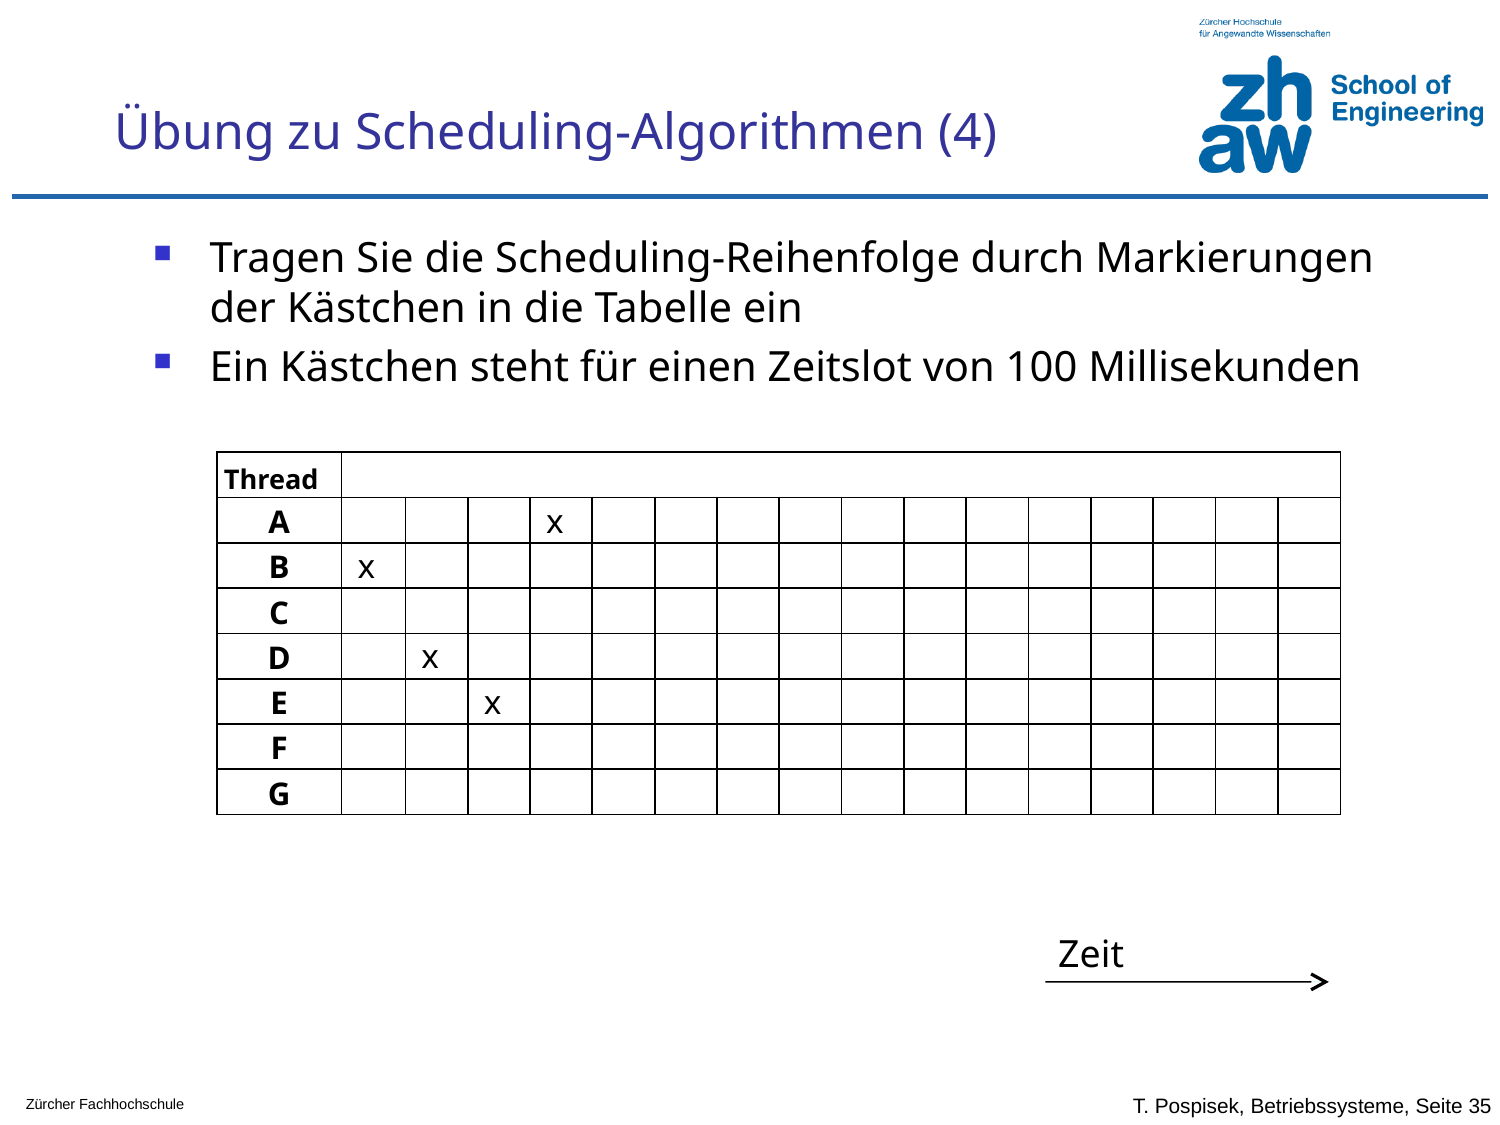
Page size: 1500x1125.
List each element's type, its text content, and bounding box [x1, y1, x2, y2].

table_cell [718, 770, 778, 814]
table_cell [531, 680, 591, 723]
table_cell x [531, 498, 591, 542]
table_cell [593, 770, 654, 814]
table_cell [1216, 770, 1277, 814]
table_cell [1154, 544, 1215, 587]
table_cell [842, 589, 903, 633]
table_cell [1279, 498, 1340, 542]
table_cell [1092, 680, 1152, 723]
table_cell [1279, 589, 1340, 633]
table_cell [531, 770, 591, 814]
table_cell [842, 680, 903, 723]
table_cell [1029, 770, 1090, 814]
table_cell [469, 634, 529, 678]
table_cell [1029, 634, 1090, 678]
table_cell [469, 725, 529, 768]
list Tragen Sie die Scheduling-Reihenfolge durch Markierungen der Kästchen in die Tabelle ein Ein Kästchen steht für einen Zeitslot von 100 Millisekunden [138, 223, 1412, 350]
table_cell A [218, 498, 341, 542]
table_cell [1216, 589, 1277, 633]
table_cell [718, 725, 778, 768]
table_cell [1216, 634, 1277, 678]
table_cell [469, 498, 529, 542]
table_cell [406, 770, 467, 814]
table_cell [1092, 589, 1152, 633]
table_cell [656, 770, 716, 814]
table_cell [406, 589, 467, 633]
table_cell [842, 544, 903, 587]
table_cell [531, 725, 591, 768]
table_cell [593, 725, 654, 768]
table_cell [967, 770, 1028, 814]
table_cell [656, 725, 716, 768]
table_cell [1154, 498, 1215, 542]
table_cell [1154, 634, 1215, 678]
table_cell [905, 634, 965, 678]
table_cell [1216, 544, 1277, 587]
table_cell [656, 634, 716, 678]
table_cell [1029, 680, 1090, 723]
table_cell [780, 498, 841, 542]
table_cell [342, 498, 405, 542]
table_cell [1279, 634, 1340, 678]
table_cell x [406, 634, 467, 678]
table_cell [842, 770, 903, 814]
table_cell [1154, 725, 1215, 768]
table_cell [718, 680, 778, 723]
table_cell [469, 770, 529, 814]
table_cell [718, 544, 778, 587]
table_cell [780, 725, 841, 768]
table_cell [967, 680, 1028, 723]
table_cell [406, 725, 467, 768]
table_cell [406, 544, 467, 587]
table_cell [1216, 725, 1277, 768]
table_cell C [218, 589, 341, 633]
table_cell [905, 544, 965, 587]
table_cell D [218, 634, 341, 678]
text_box Zeit [1043, 922, 1140, 983]
table_cell [342, 770, 405, 814]
table_cell [469, 589, 529, 633]
table_cell x [342, 544, 405, 587]
table_cell [593, 544, 654, 587]
table_cell [406, 680, 467, 723]
table_cell [1029, 498, 1090, 542]
table_cell [905, 770, 965, 814]
table_cell [469, 544, 529, 587]
table_cell [656, 498, 716, 542]
table_cell [905, 680, 965, 723]
table_cell B [218, 544, 341, 587]
table_cell [531, 589, 591, 633]
table_cell [656, 589, 716, 633]
table_cell [593, 589, 654, 633]
table_cell [1279, 680, 1340, 723]
picture [1199, 19, 1483, 173]
table_cell [718, 589, 778, 633]
table_cell [1092, 725, 1152, 768]
table_cell [967, 544, 1028, 587]
table_cell [842, 634, 903, 678]
table_cell x [469, 680, 529, 723]
table_cell [342, 725, 405, 768]
table_cell [1092, 498, 1152, 542]
table_cell [1092, 544, 1152, 587]
table_cell [1029, 544, 1090, 587]
table_cell [342, 680, 405, 723]
table_cell [531, 544, 591, 587]
title Übung zu Scheduling-Algorithmen (4) [99, 54, 1379, 168]
table_cell [531, 634, 591, 678]
table_cell G [218, 770, 341, 814]
table_cell [1092, 770, 1152, 814]
table_cell [342, 589, 405, 633]
table_cell [1154, 589, 1215, 633]
table_cell [1216, 680, 1277, 723]
table_header Thread [218, 453, 341, 497]
table_cell [905, 589, 965, 633]
table_cell [718, 634, 778, 678]
table_cell [967, 498, 1028, 542]
table_cell [1154, 680, 1215, 723]
table_cell [905, 498, 965, 542]
table_cell [905, 725, 965, 768]
table_cell [656, 680, 716, 723]
table_cell [780, 680, 841, 723]
table_cell [780, 634, 841, 678]
table_cell [842, 725, 903, 768]
table_cell [780, 544, 841, 587]
table_cell [1279, 725, 1340, 768]
table_cell [1279, 544, 1340, 587]
table_cell F [218, 725, 341, 768]
table_cell [967, 634, 1028, 678]
table_header [342, 453, 1340, 497]
table_cell E [218, 680, 341, 723]
table_cell [780, 589, 841, 633]
table_cell [780, 770, 841, 814]
table_cell [406, 498, 467, 542]
table_cell [1092, 634, 1152, 678]
table_cell [1279, 770, 1340, 814]
table_cell [593, 634, 654, 678]
table_cell [1029, 589, 1090, 633]
table_cell [967, 725, 1028, 768]
table_cell [842, 498, 903, 542]
table_cell [593, 680, 654, 723]
table_cell [1216, 498, 1277, 542]
table_cell [718, 498, 778, 542]
table_cell [342, 634, 405, 678]
table_cell [967, 589, 1028, 633]
table_cell [1154, 770, 1215, 814]
table_cell [1029, 725, 1090, 768]
table_cell [656, 544, 716, 587]
table_cell [593, 498, 654, 542]
